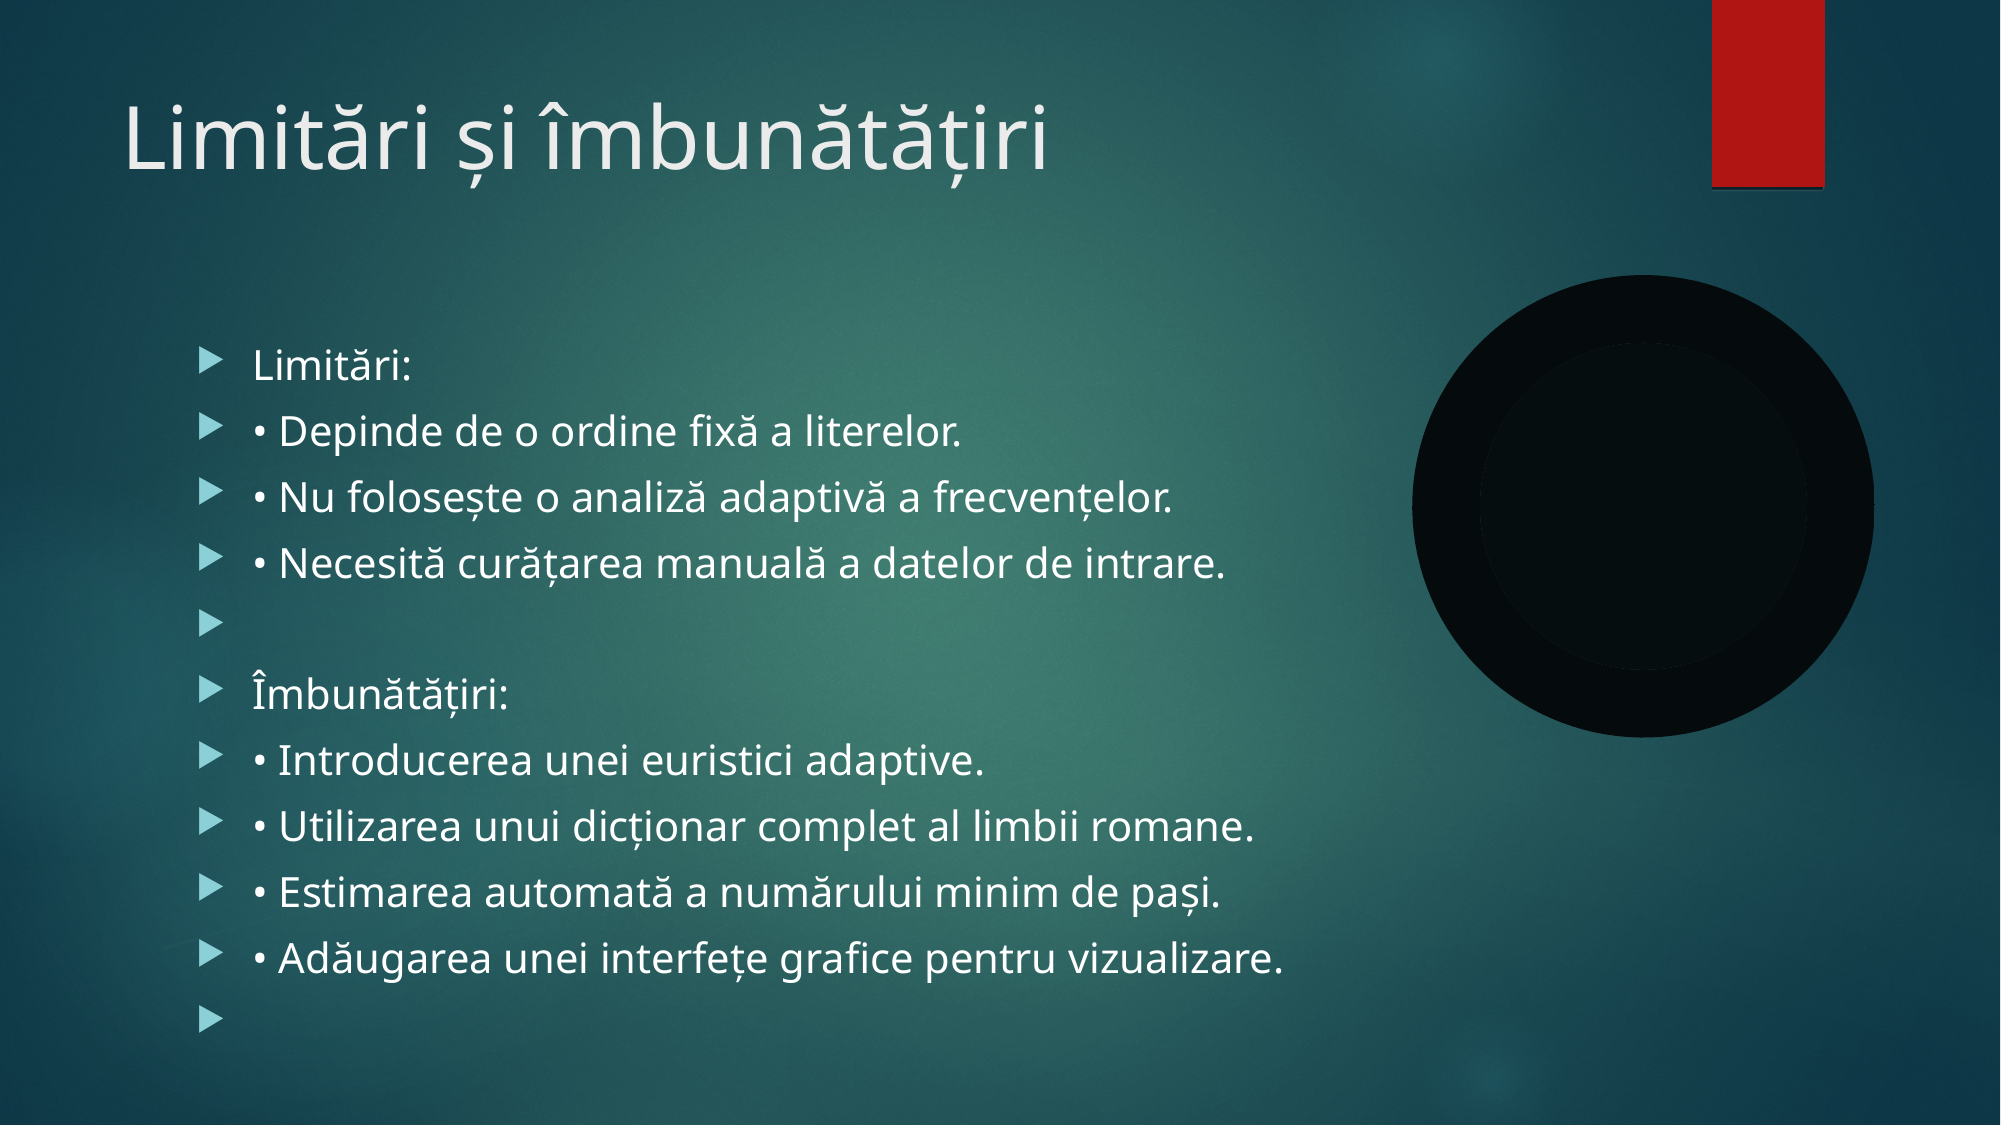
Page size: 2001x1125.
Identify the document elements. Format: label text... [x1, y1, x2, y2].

title Limitări și îmbunătățiri [106, 74, 1649, 305]
list Limitări: • Depinde de o ordine fixă a literelor. • Nu folosește o analiză adaptivă a frecvențelor. • Necesită curățarea manuală a datelor de intrare. Îmbunătățiri: • Introducerea unei euristici adaptive. • Utilizarea unui dicționar complet al limbii romane. • Estimarea automată a numărului minim de pași. • Adăugarea unei interfețe grafice pentru vizualizare. [181, 336, 1649, 1026]
